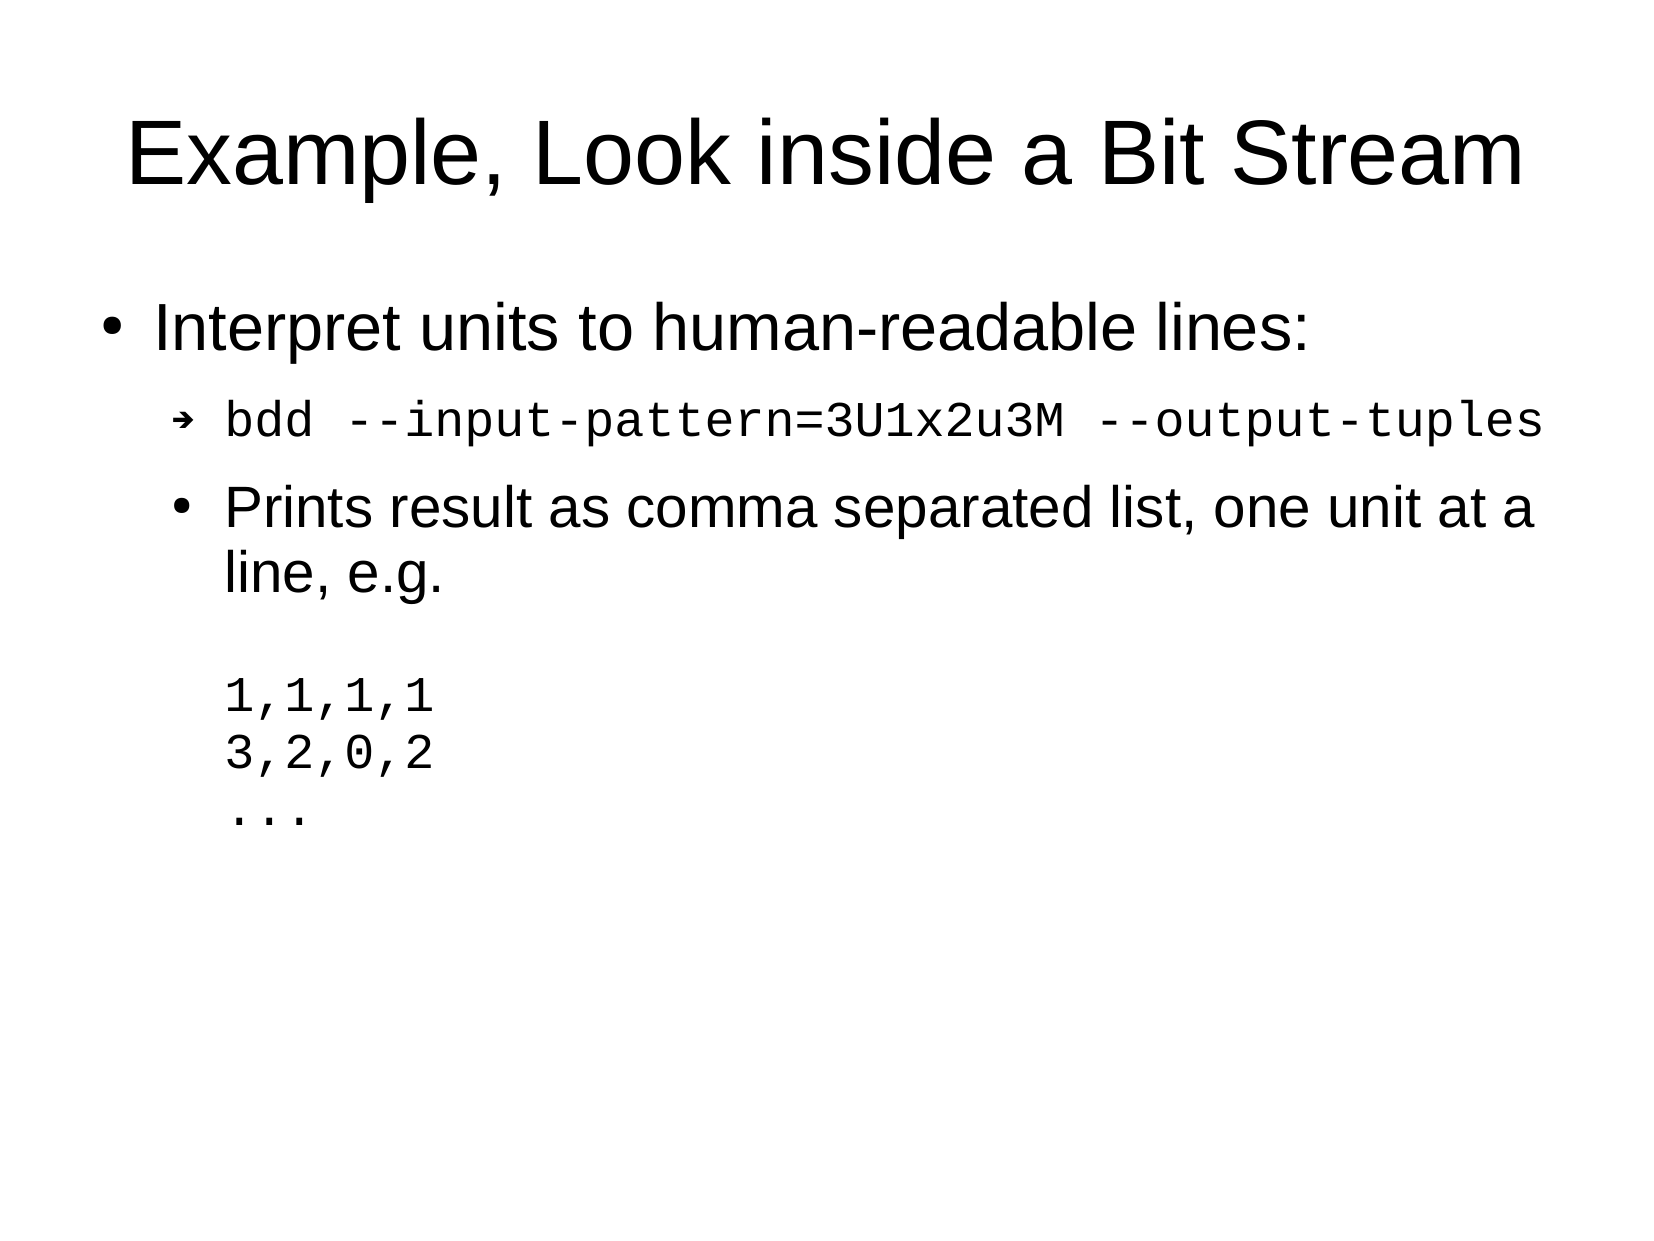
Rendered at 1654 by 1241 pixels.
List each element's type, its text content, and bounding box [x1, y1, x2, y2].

list Interpret units to human-readable lines: bdd --input-pattern=3U1x2u3M --output-tuples Prints result as comma separated list, one unit at a line, e.g. 1,1,1,1 3,2,0,2 ... [82, 290, 1571, 1109]
title Example, Look inside a Bit Stream [82, 56, 1571, 250]
